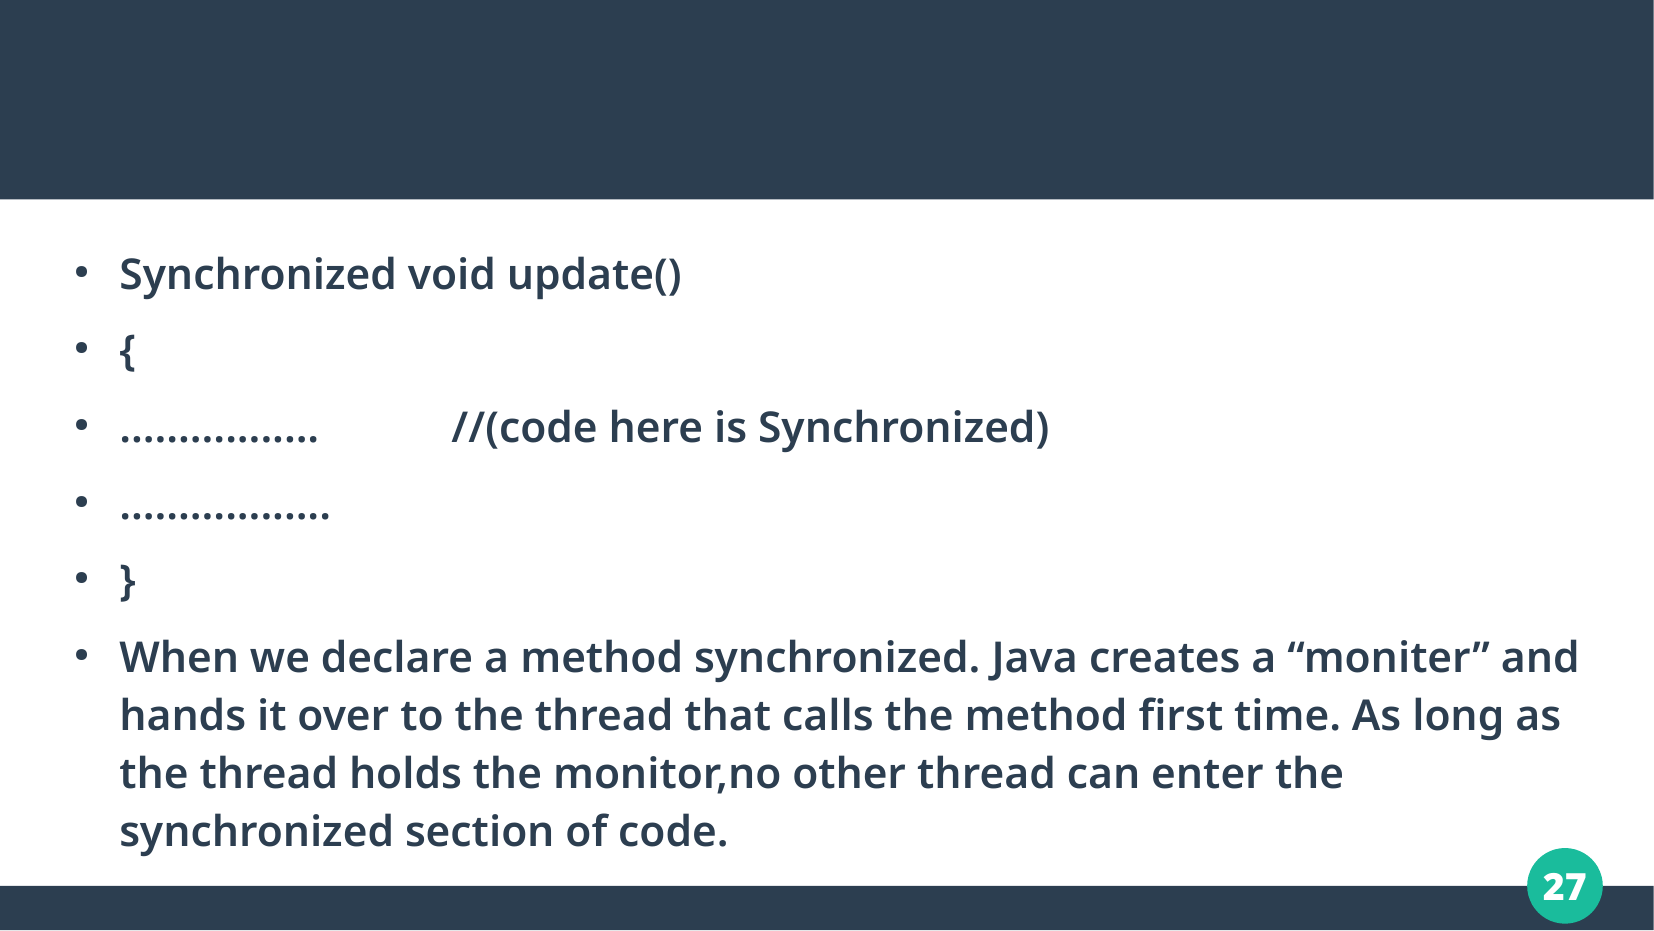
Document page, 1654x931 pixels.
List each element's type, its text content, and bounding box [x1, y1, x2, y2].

list Synchronized void update() { ................. //(code here is Synchronized) .................. } When we declare a method synchronized. Java creates a “moniter” and hands it over to the thread that calls the method first time. As long as the thread holds the monitor,no other thread can enter the synchronized section of code. [59, 243, 1595, 864]
